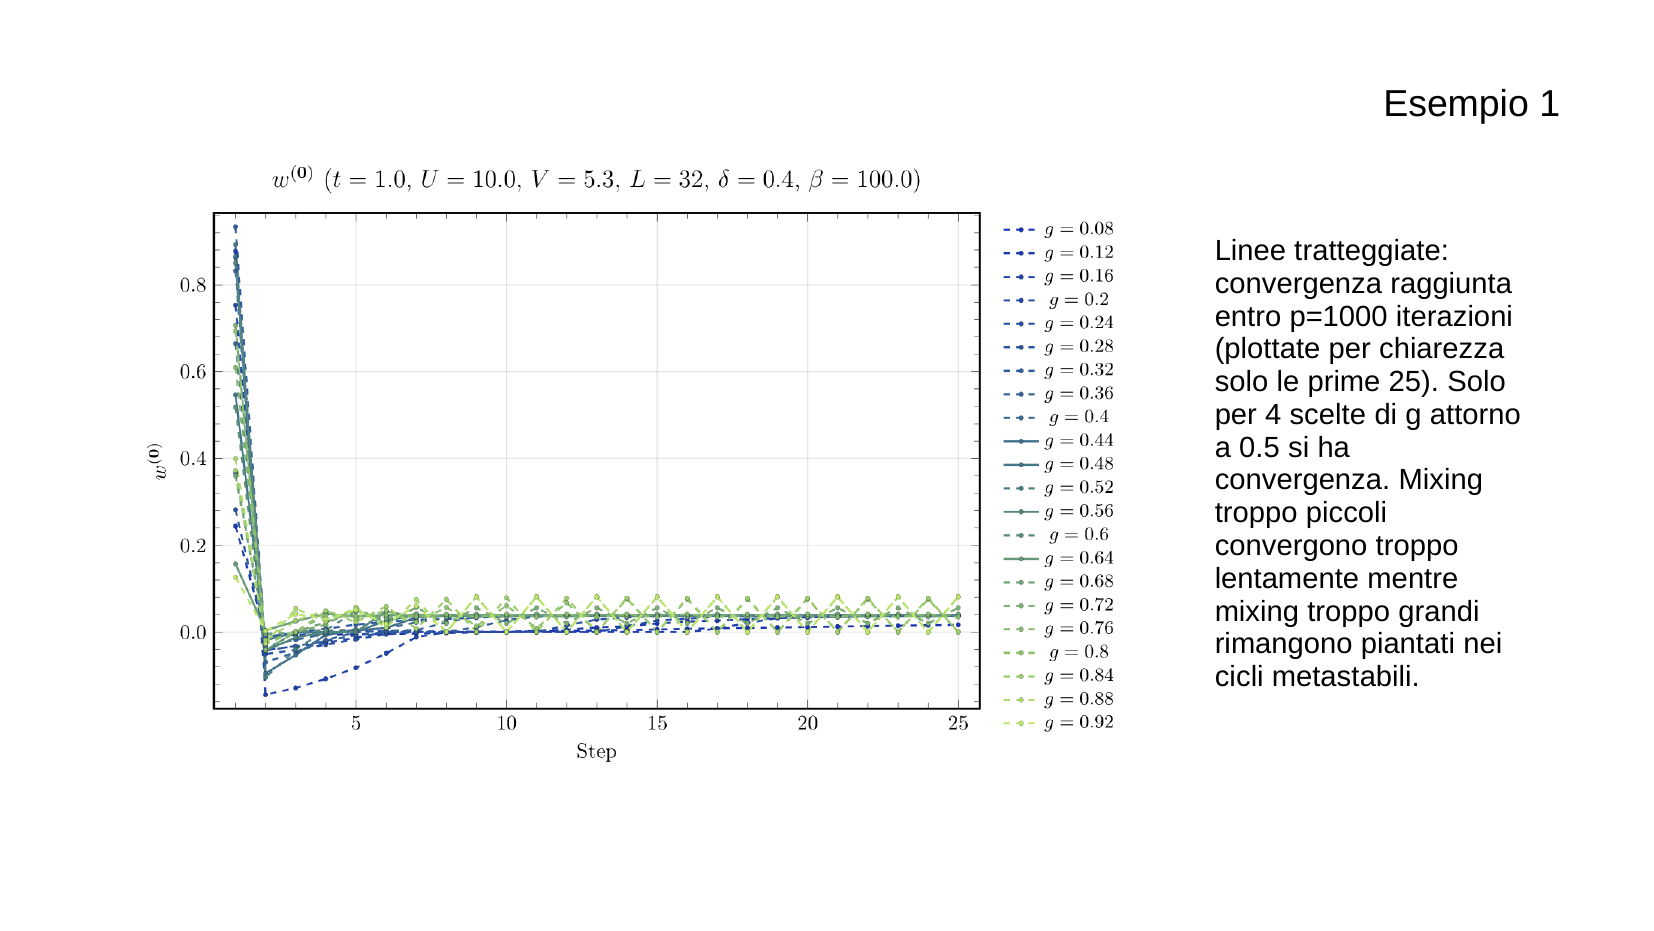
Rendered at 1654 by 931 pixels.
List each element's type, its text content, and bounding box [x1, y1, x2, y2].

text_box Esempio 1 [1368, 75, 1576, 132]
text_box Linee tratteggiate: convergenza raggiunta entro p=1000 iterazioni (plottate per chiarezza solo le prime 25). Solo per 4 scelte di g attorno a 0.5 si ha convergenza. Mixing troppo piccoli convergono troppo lentamente mentre mixing troppo grandi rimangono piantati nei cicli metastabili. [1200, 226, 1538, 715]
picture [131, 149, 1134, 778]
